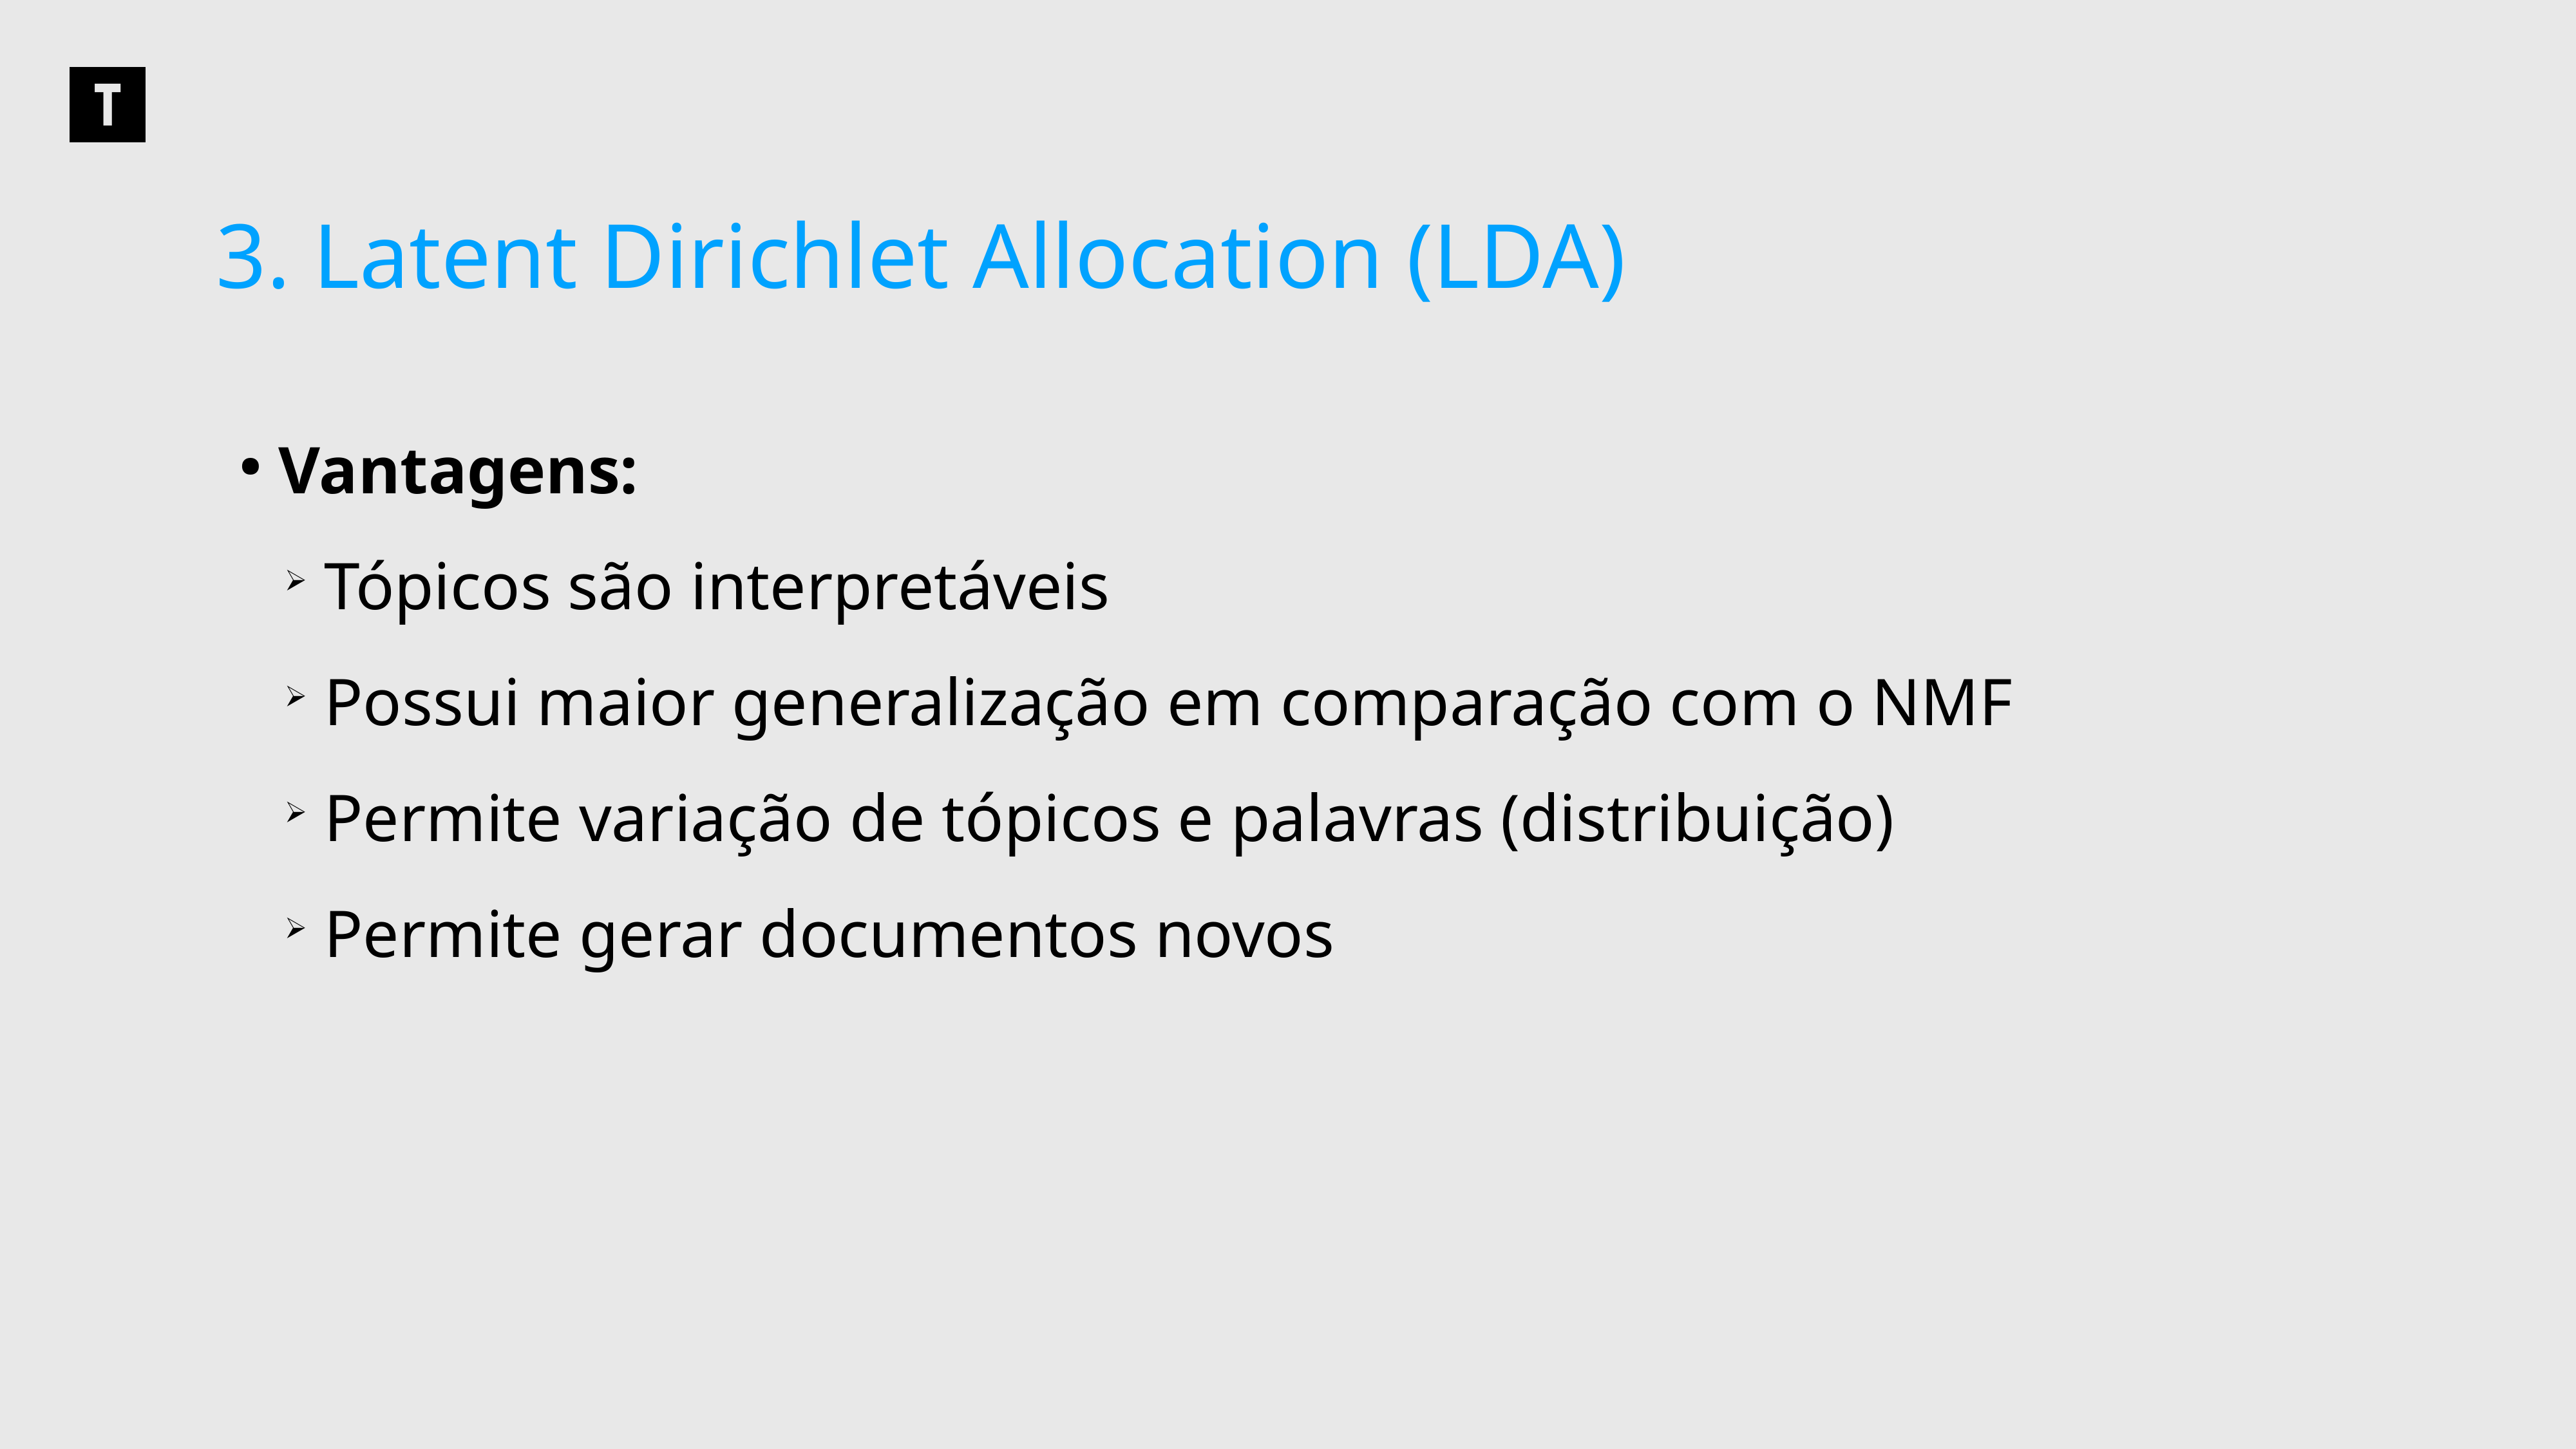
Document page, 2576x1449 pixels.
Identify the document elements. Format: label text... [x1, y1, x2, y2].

text_box 3. Latent Dirichlet Allocation (LDA) [211, 194, 2267, 312]
picture [70, 67, 146, 142]
text_box Vantagens: Tópicos são interpretáveis Possui maior generalização em comparação com o NMF Permite variação de tópicos e palavras (distribuição) Permite gerar documentos novos [211, 385, 2351, 589]
